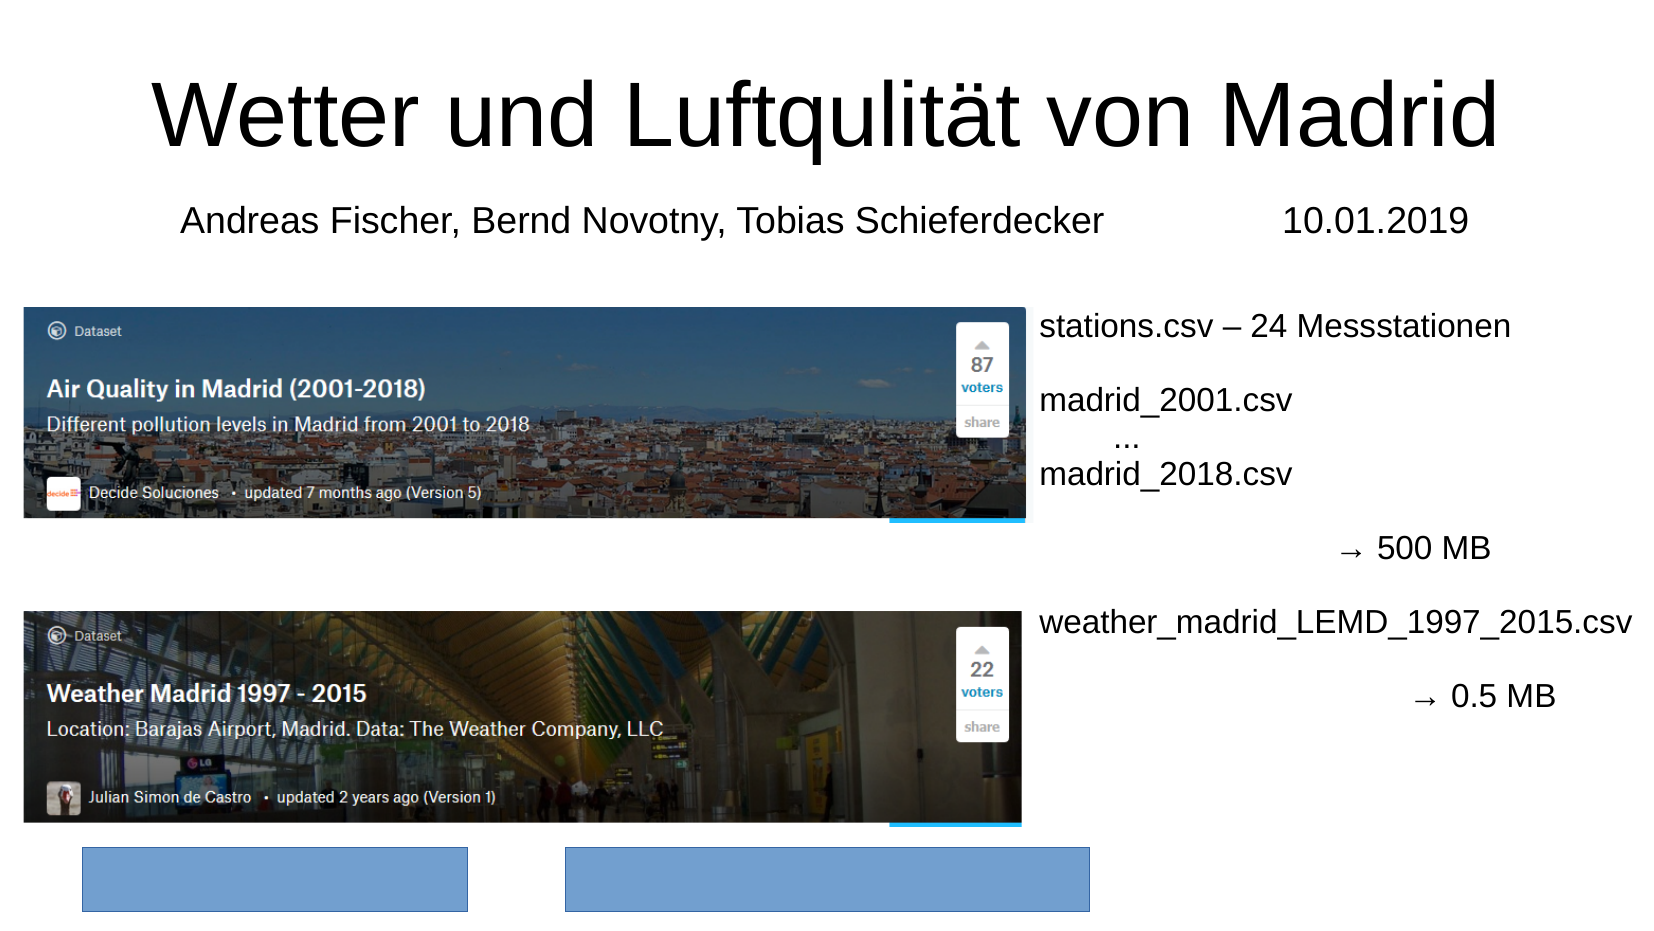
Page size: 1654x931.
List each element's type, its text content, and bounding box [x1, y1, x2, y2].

text_box Andreas Fischer, Bernd Novotny, Tobias Schieferdecker 10.01.2019 [165, 192, 1501, 250]
subtitle stations.csv – 24 Messstationen madrid_2001.csv ... madrid_2018.csv → 500 MB weather_madrid_LEMD_1997_2015.csv → 0.5 MB [1039, 307, 1642, 815]
picture [23, 307, 1034, 523]
title Wetter und Luftqulität von Madrid [82, 37, 1571, 193]
picture [23, 611, 1022, 827]
